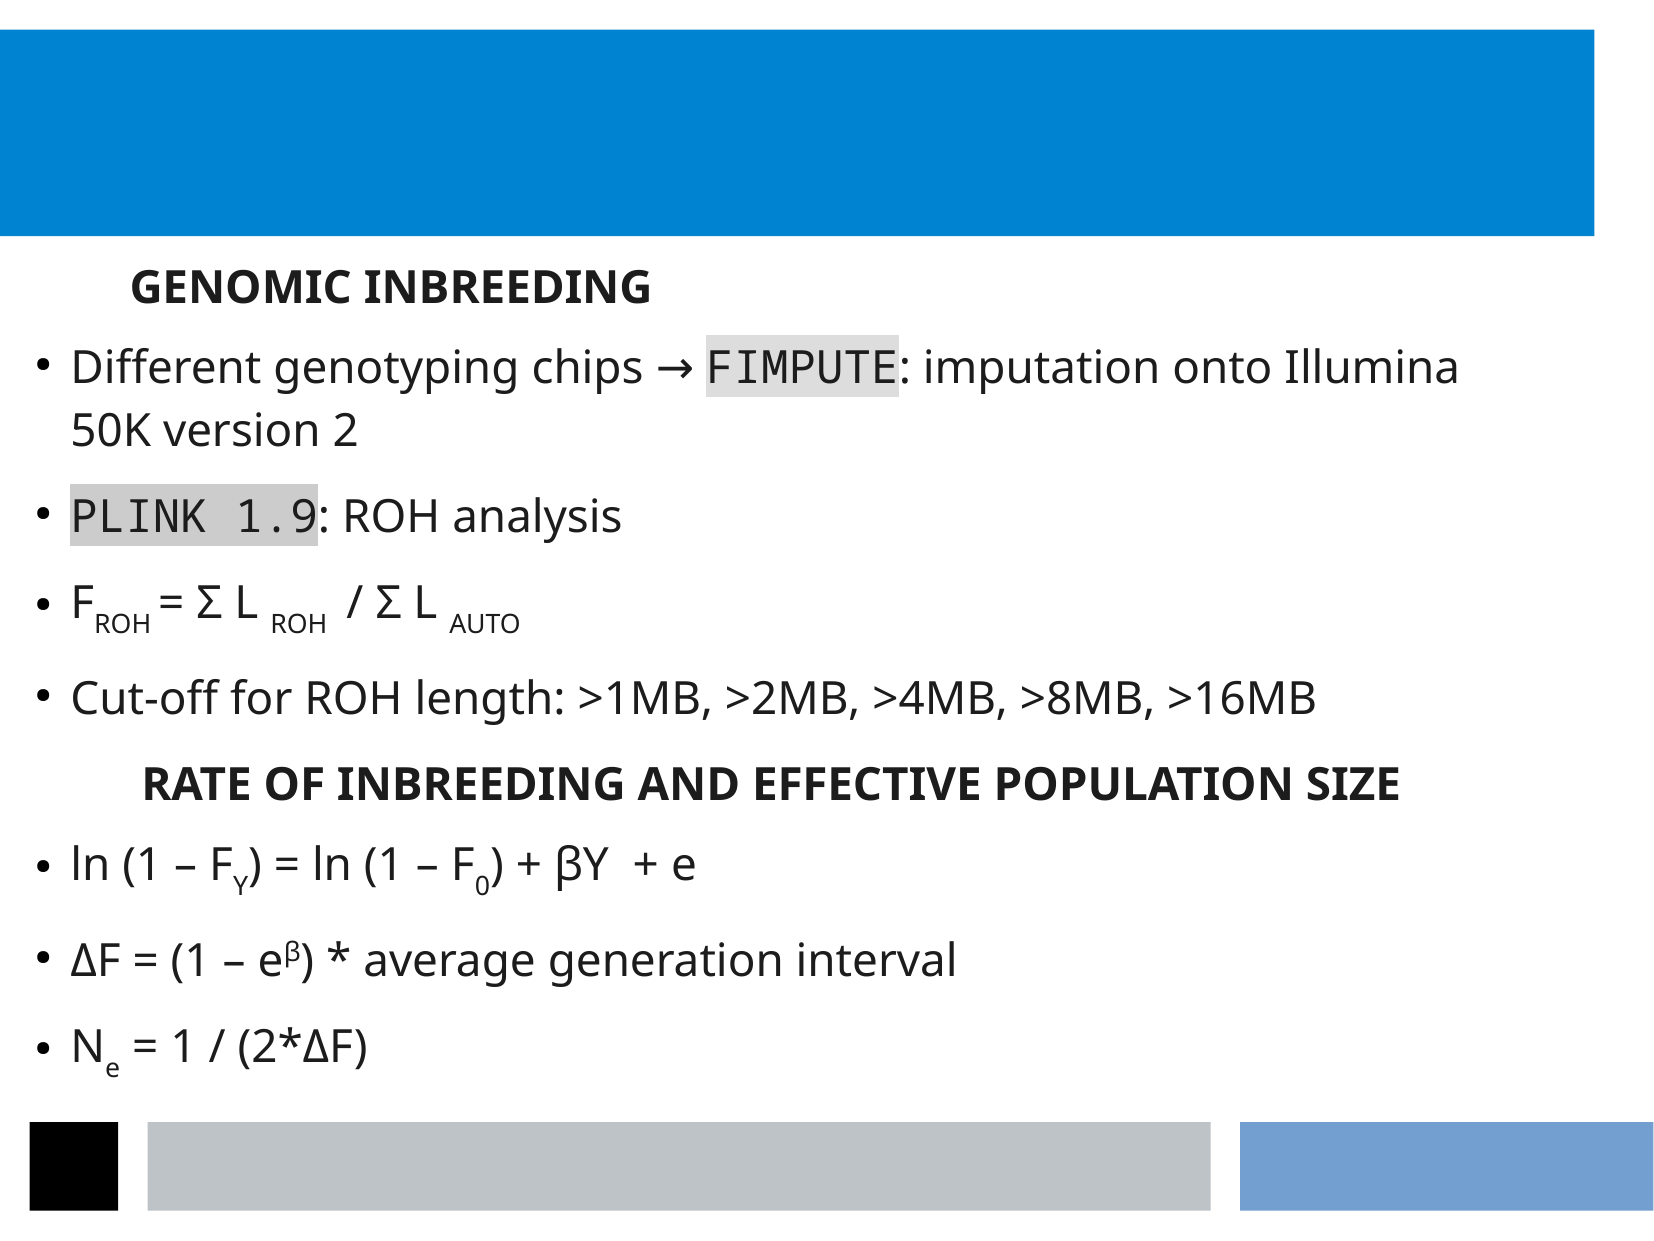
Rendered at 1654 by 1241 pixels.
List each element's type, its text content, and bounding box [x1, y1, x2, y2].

list GENOMIC INBREEDING Different genotyping chips → FIMPUTE: imputation onto Illumina 50K version 2 PLINK 1.9: ROH analysis FROH = Σ L ROH / Σ L AUTO Cut-off for ROH length: >1MB, >2MB, >4MB, >8MB, >16MB RATE OF INBREEDING AND EFFECTIVE POPULATION SIZE ln (1 – FY) = ln (1 – F0) + βY + e ΔF = (1 – eβ) * average generation interval Ne = 1 / (2*ΔF) [35, 254, 1541, 1111]
